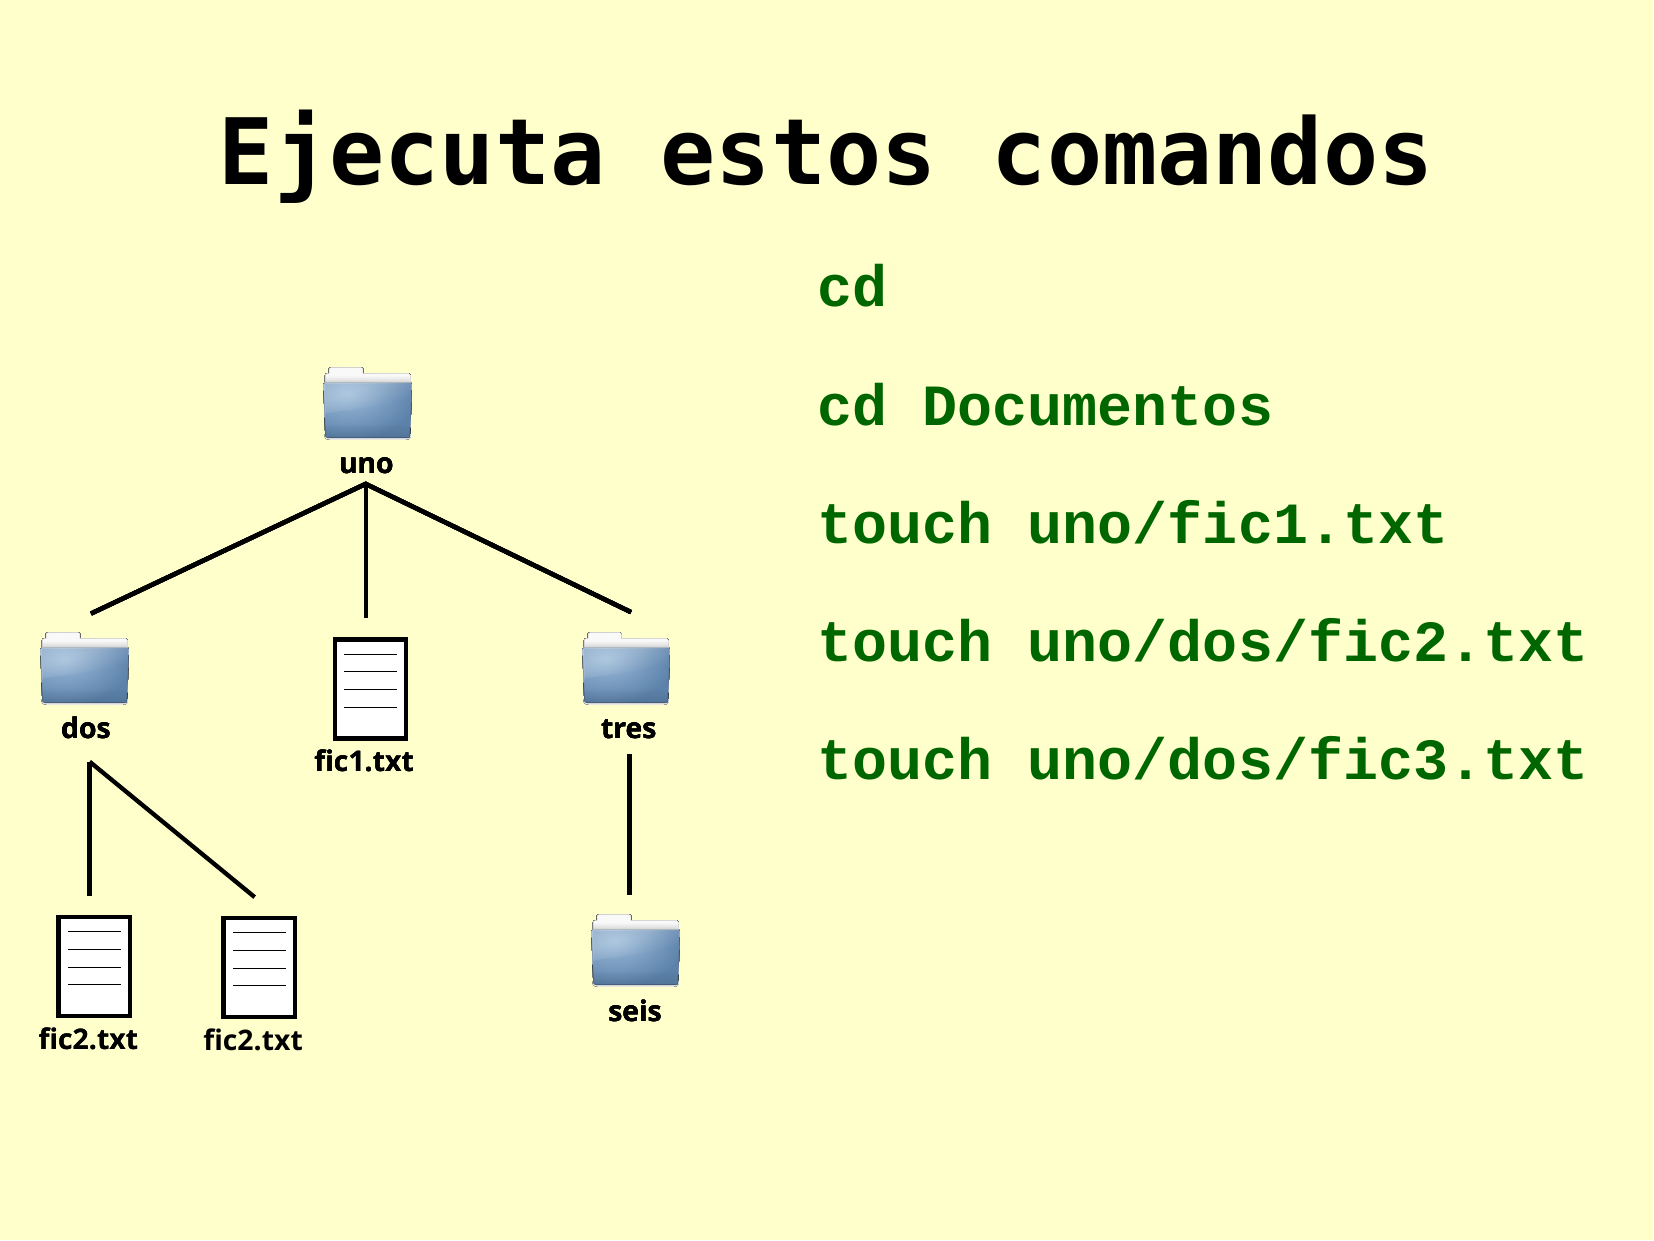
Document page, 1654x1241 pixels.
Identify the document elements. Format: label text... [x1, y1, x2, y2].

picture [23, 354, 733, 1063]
title Ejecuta estos comandos [82, 49, 1571, 257]
text_box cd [803, 251, 1630, 369]
text_box touch uno/dos/fic2.txt [803, 609, 1630, 723]
text_box touch uno/fic1.txt [803, 487, 1630, 609]
text_box touch uno/dos/fic3.txt [803, 723, 1630, 845]
text_box cd Documentos [803, 369, 1630, 487]
